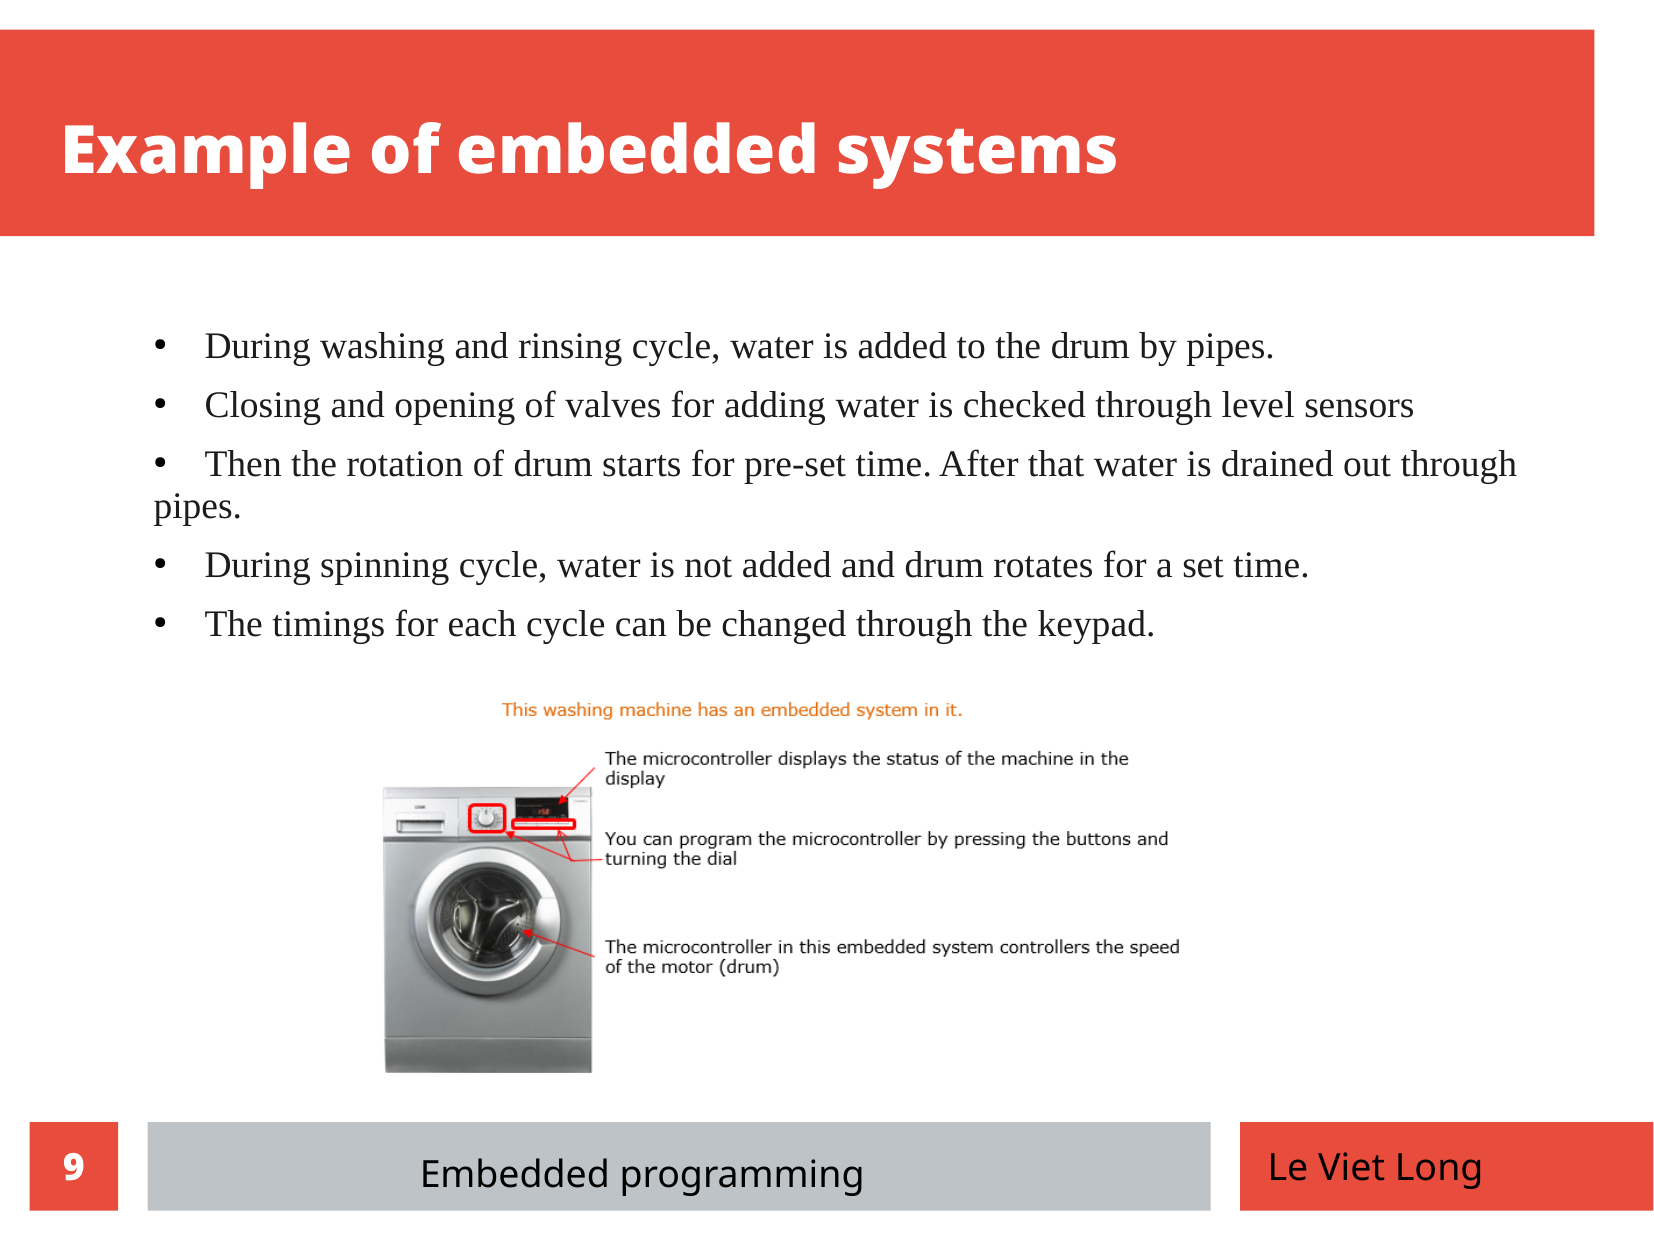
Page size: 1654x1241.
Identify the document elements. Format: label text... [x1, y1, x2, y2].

picture [375, 687, 1186, 1081]
title Example of embedded systems [60, 45, 1596, 193]
text_box Embedded programming [405, 1140, 1021, 1199]
text_box Le Viet Long [1252, 1132, 1538, 1192]
list During washing and rinsing cycle, water is added to the drum by pipes. Closing and opening of valves for adding water is checked through level sensors Then the rotation of drum starts for pre-set time. After that water is drained out through pipes. During spinning cycle, water is not added and drum rotates for a set time. The timings for each cycle can be changed through the keypad. [59, 324, 1565, 1093]
